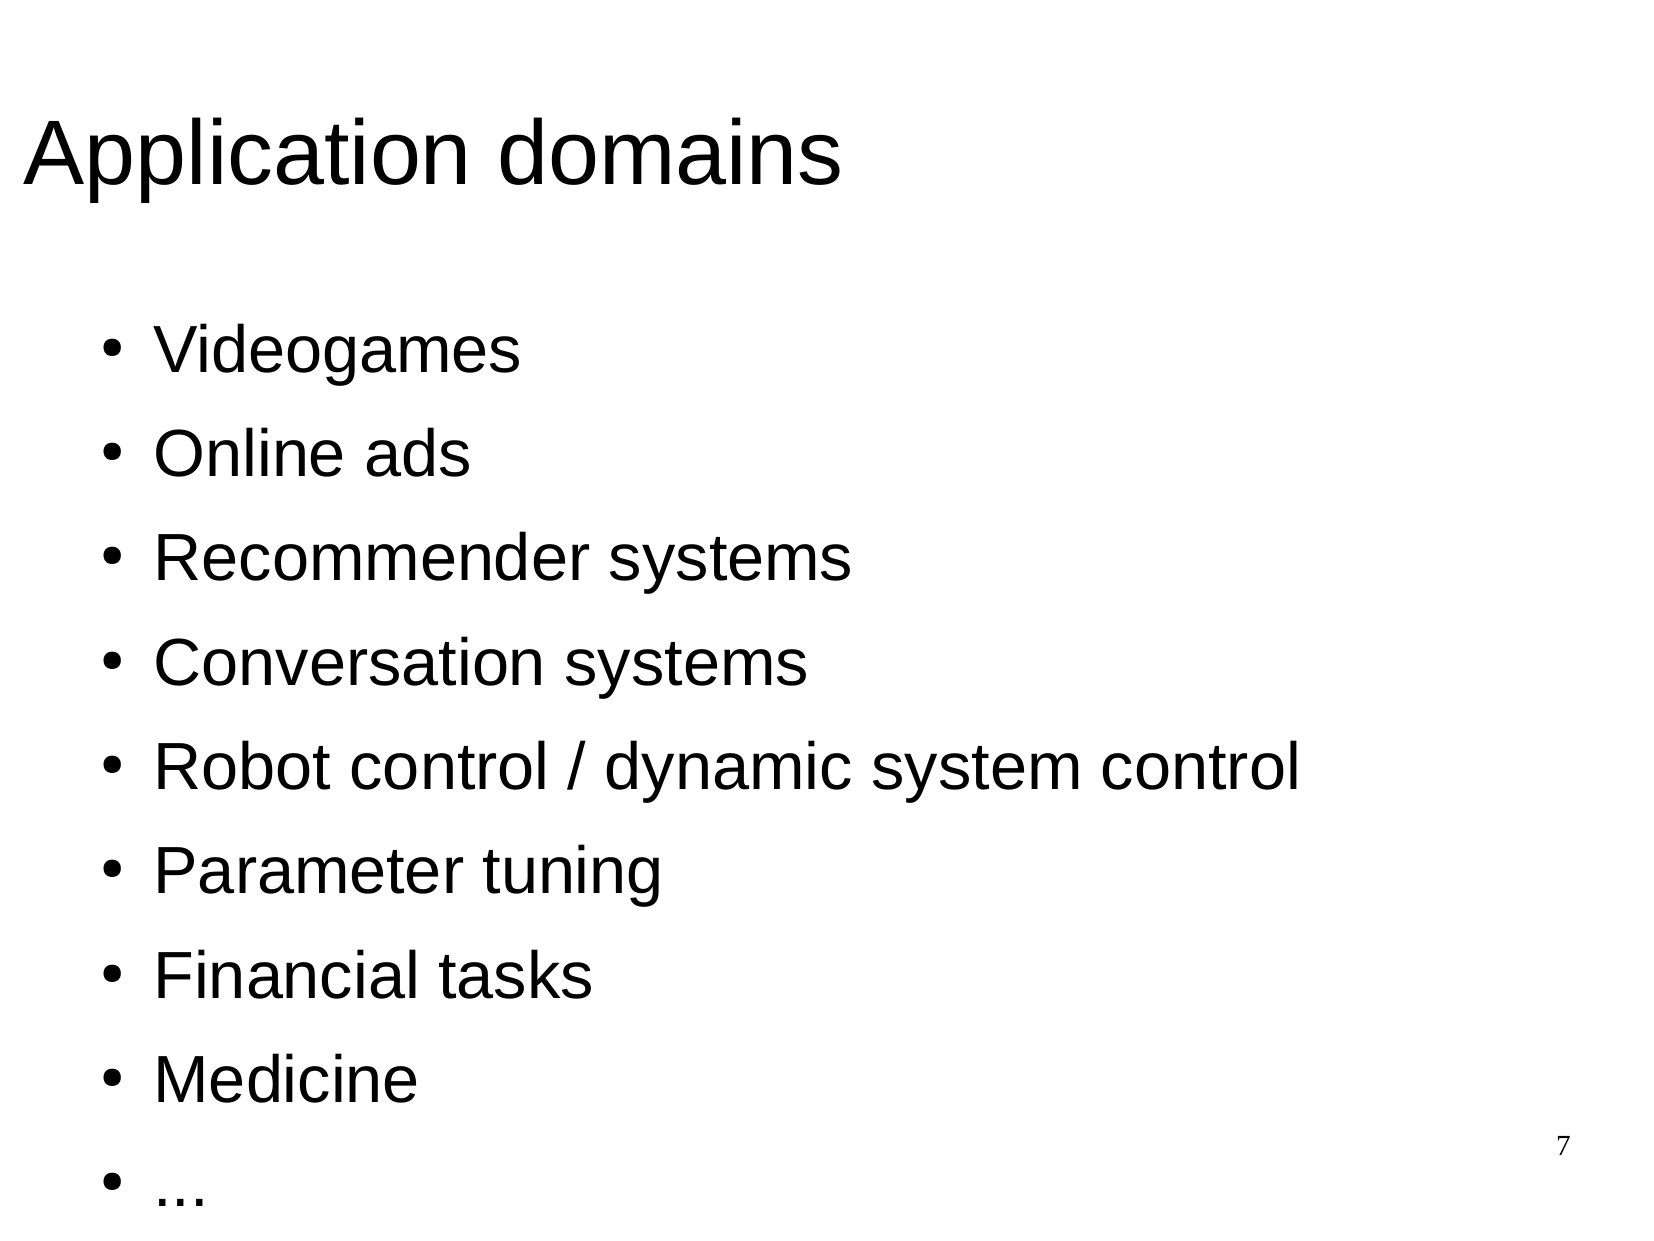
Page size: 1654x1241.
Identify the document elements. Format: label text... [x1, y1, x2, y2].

title Application domains [23, 49, 1512, 257]
list Videogames Online ads Recommender systems Conversation systems Robot control / dynamic system control Parameter tuning Financial tasks Medicine ... [82, 207, 1571, 1241]
